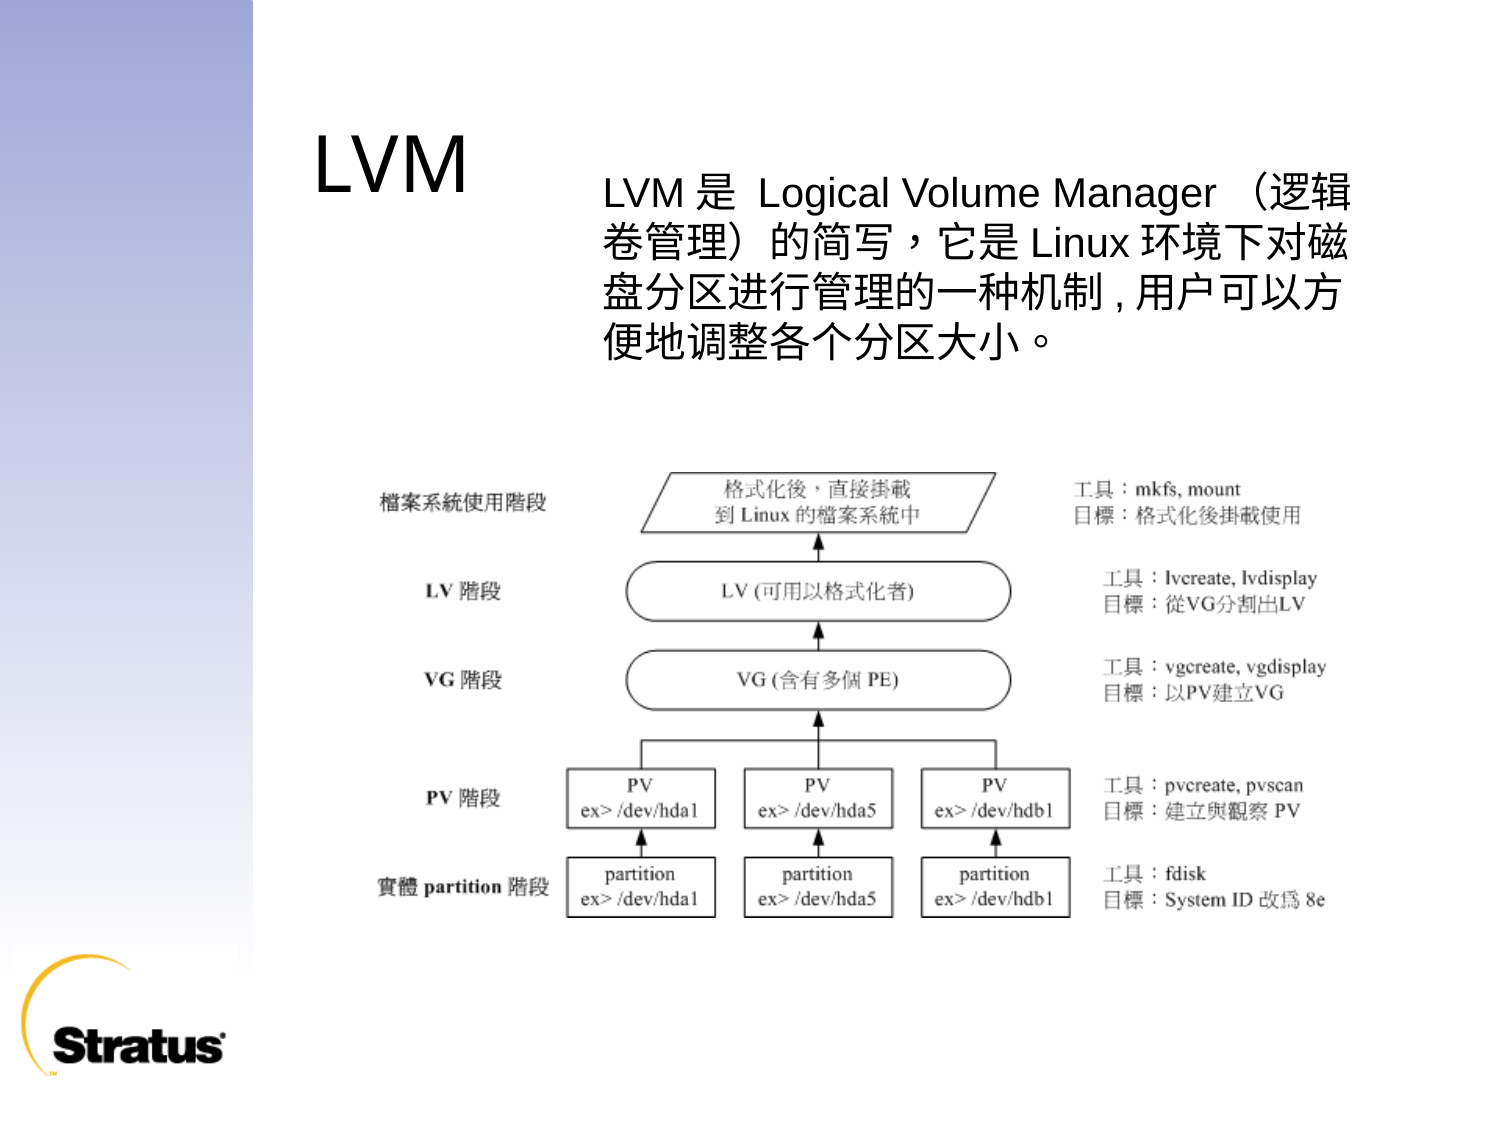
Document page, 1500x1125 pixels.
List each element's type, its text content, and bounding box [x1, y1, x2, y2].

title LVM [296, 108, 1447, 319]
picture [377, 472, 1329, 918]
list LVM是 Logical Volume Manager（逻辑卷管理）的简写，它是Linux环境下对磁盘分区进行管理的一种机制,用户可以方便地调整各个分区大小。 [531, 150, 1388, 502]
picture [12, 945, 238, 1088]
